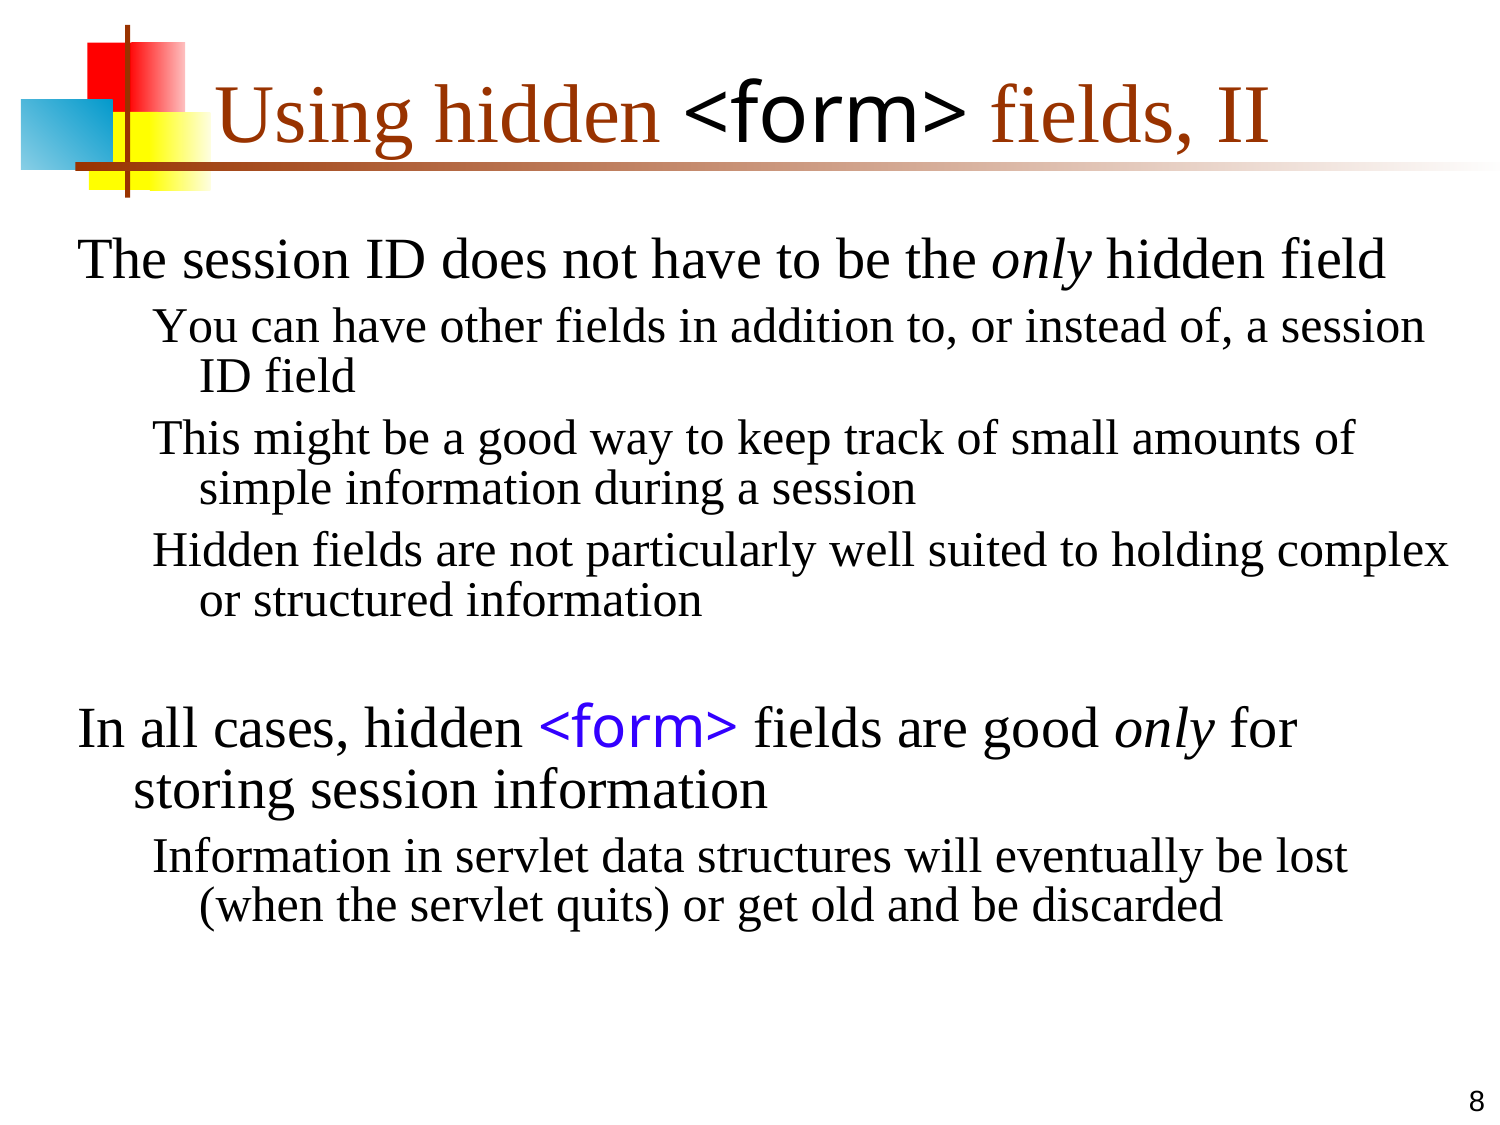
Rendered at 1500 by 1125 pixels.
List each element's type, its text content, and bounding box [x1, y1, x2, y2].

list The session ID does not have to be the only hidden field You can have other fields in addition to, or instead of, a session ID field This might be a good way to keep track of small amounts of simple information during a session Hidden fields are not particularly well suited to holding complex or structured information In all cases, hidden <form> fields are good only for storing session information Information in servlet data structures will eventually be lost (when the servlet quits) or get old and be discarded [62, 224, 1469, 1007]
title Using hidden <form> fields, II [199, 37, 1479, 175]
